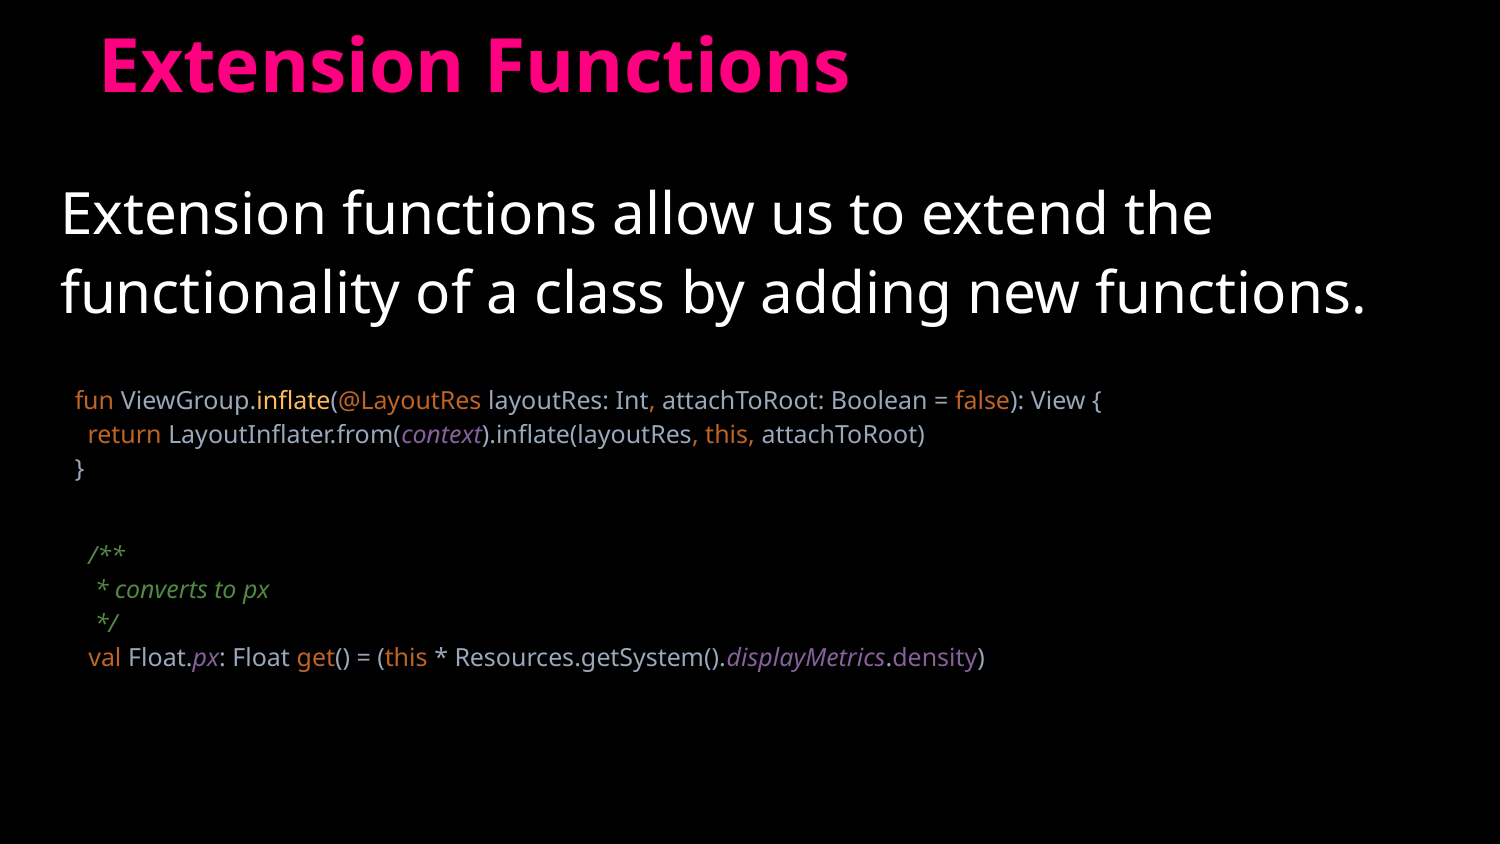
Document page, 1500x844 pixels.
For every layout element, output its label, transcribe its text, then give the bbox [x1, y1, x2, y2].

title Extension Functions [83, 28, 1416, 136]
subtitle Extension functions allow us to extend the functionality of a class by adding new functions. [60, 157, 1411, 346]
text_box /** * converts to px */ val Float.px: Float get() = (this * Resources.getSystem().displayMetrics.density) [73, 530, 1321, 661]
text_box fun ViewGroup.inflate(@LayoutRes layoutRes: Int, attachToRoot: Boolean = false): View { return LayoutInflater.from(context).inflate(layoutRes, this, attachToRoot) } [60, 375, 1442, 583]
